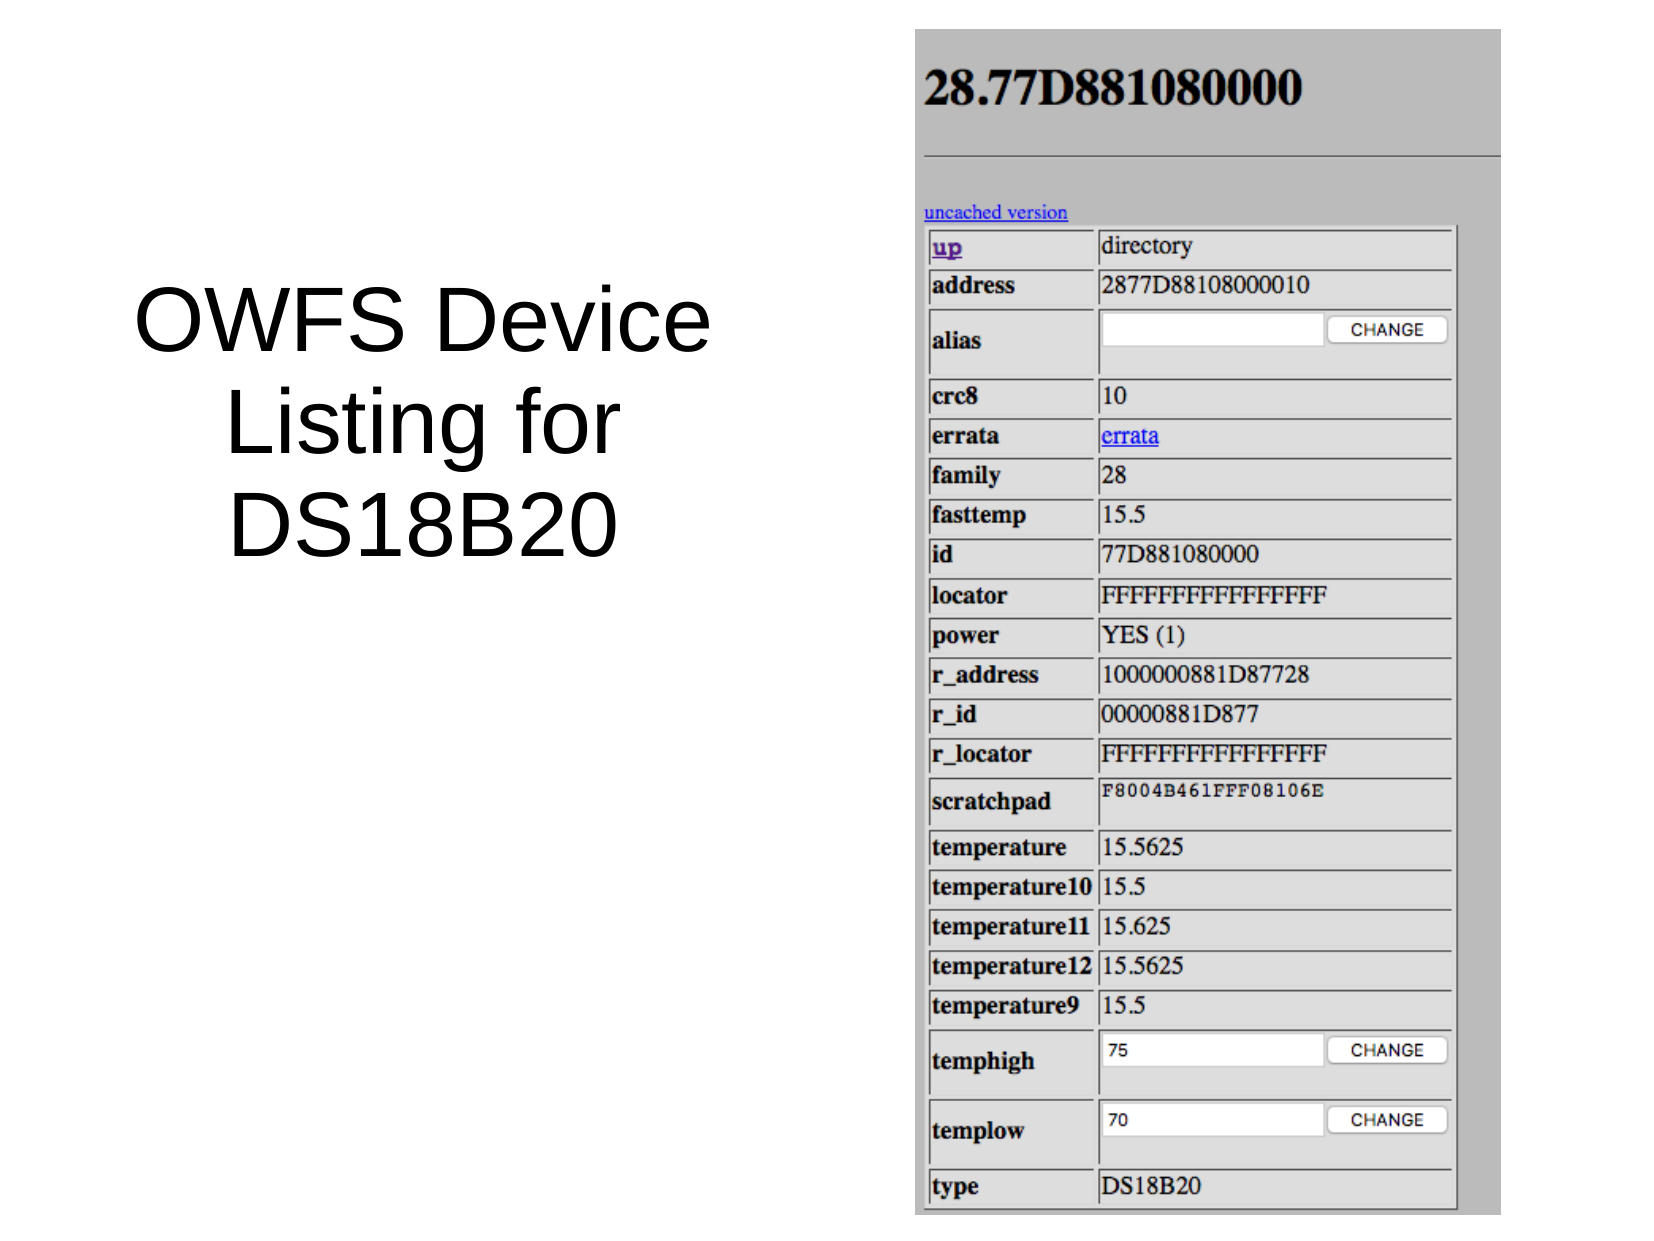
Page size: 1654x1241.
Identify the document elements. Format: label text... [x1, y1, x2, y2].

picture [915, 29, 1501, 1215]
title OWFS Device Listing for DS18B20 [82, 49, 766, 796]
